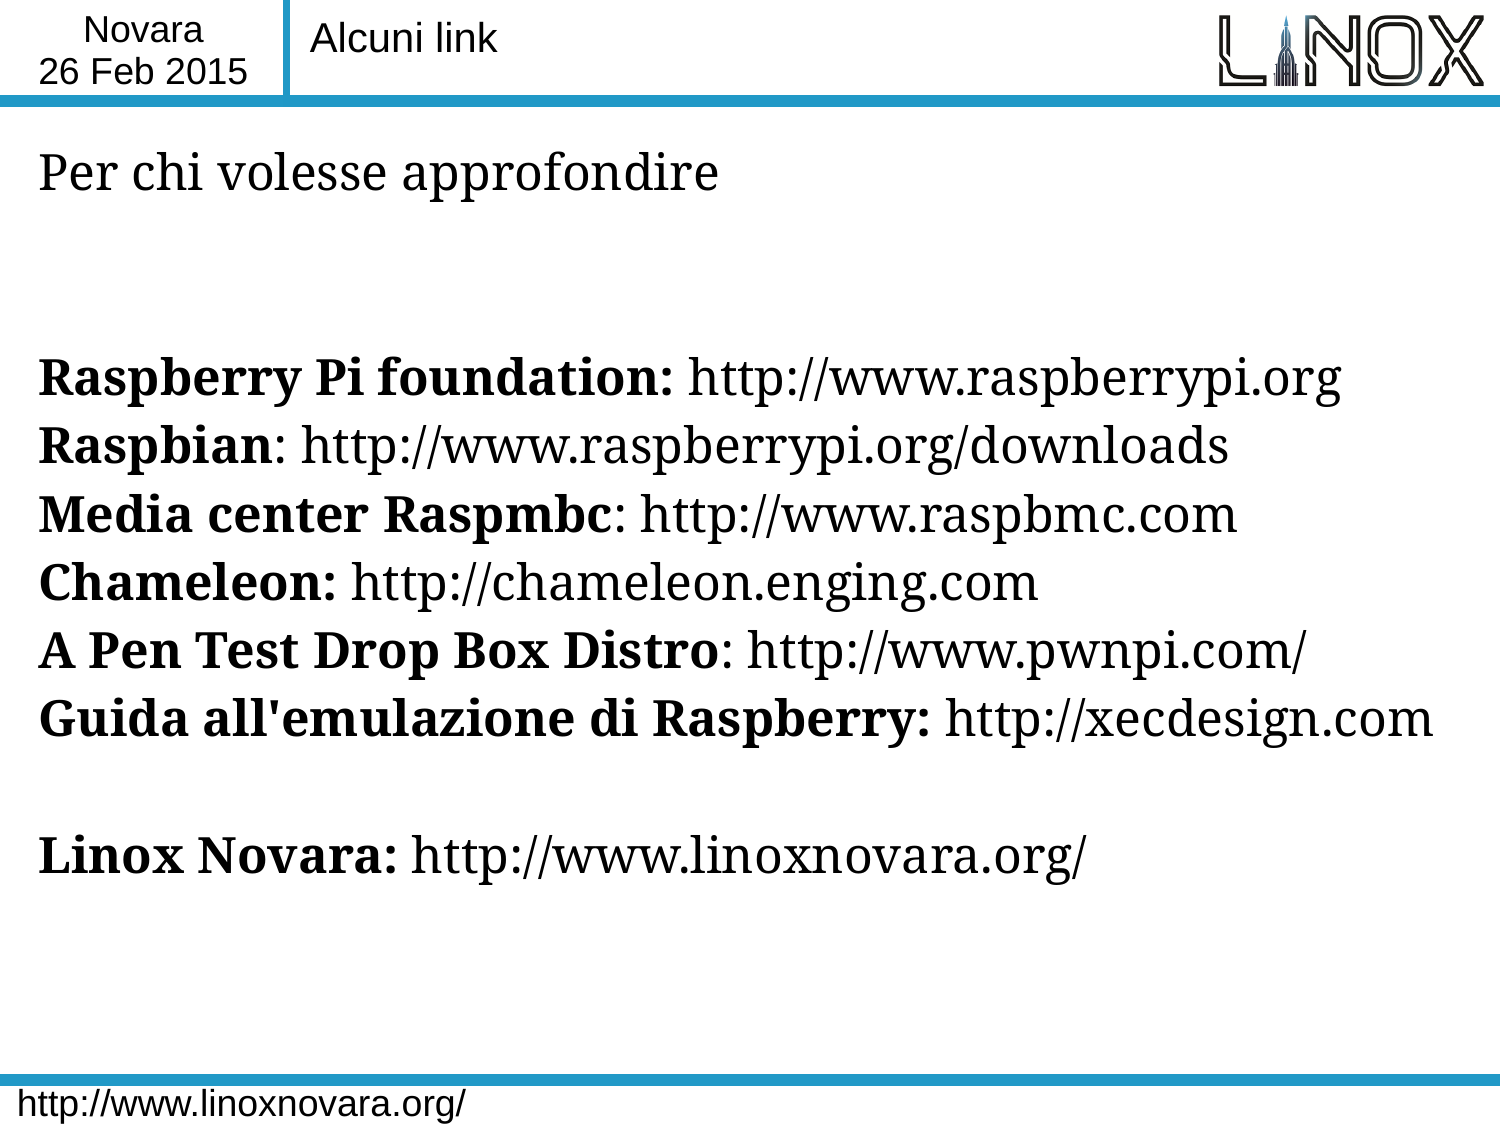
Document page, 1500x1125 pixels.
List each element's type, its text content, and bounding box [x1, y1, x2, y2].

text_box Per chi volesse approfondire Raspberry Pi foundation: http://www.raspberrypi.org Raspbian: http://www.raspberrypi.org/downloads Media center Raspmbc: http://www.raspbmc.com Chameleon: http://chameleon.enging.com A Pen Test Drop Box Distro: http://www.pwnpi.com/ Guida all'emulazione di Raspberry: http://xecdesign.com Linox Novara: http://www.linoxnovara.org/ [23, 129, 1465, 1016]
picture [0, 1074, 1500, 1086]
picture [0, 0, 1500, 107]
list Alcuni link [295, 7, 1321, 83]
